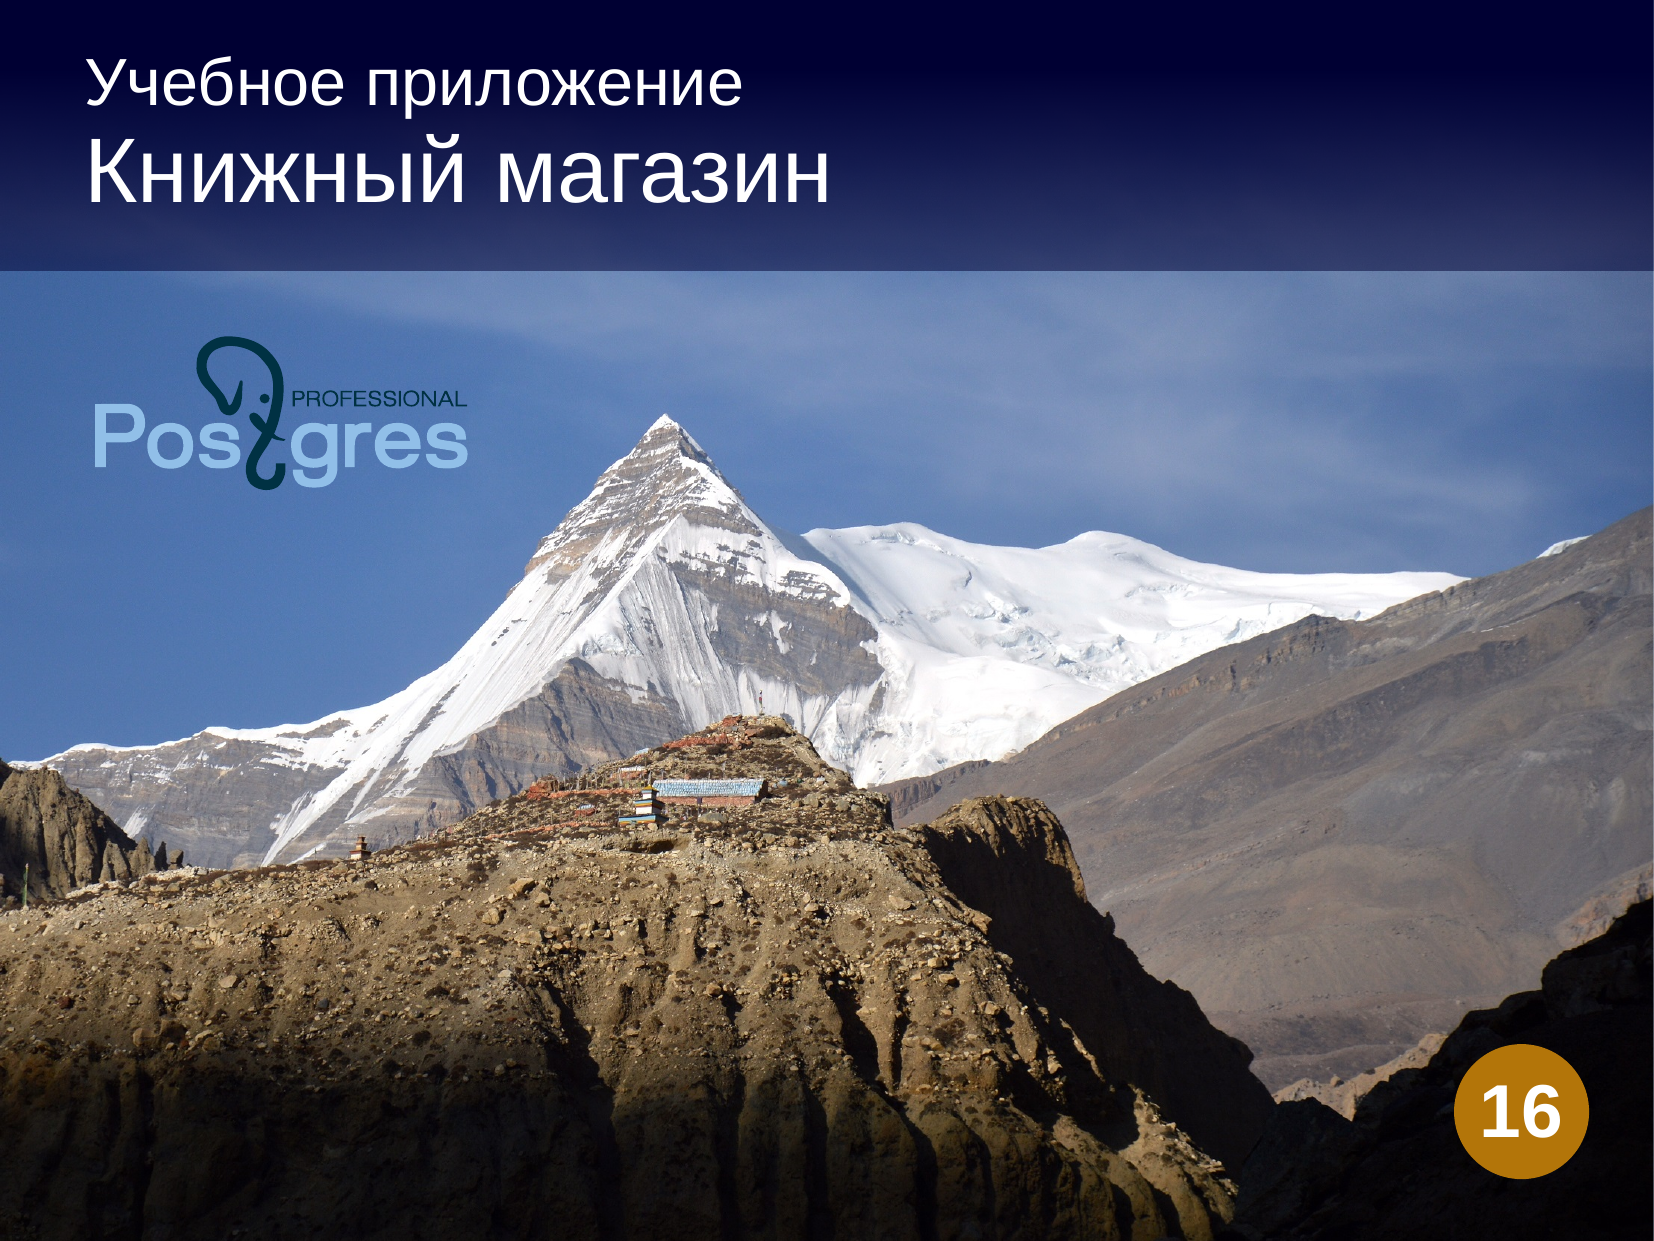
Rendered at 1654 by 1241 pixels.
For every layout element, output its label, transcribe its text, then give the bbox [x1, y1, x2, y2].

text_box 16 [1454, 1044, 1590, 1180]
title Учебное приложение Книжный магазин [84, 44, 1636, 251]
picture [0, 271, 1654, 1241]
